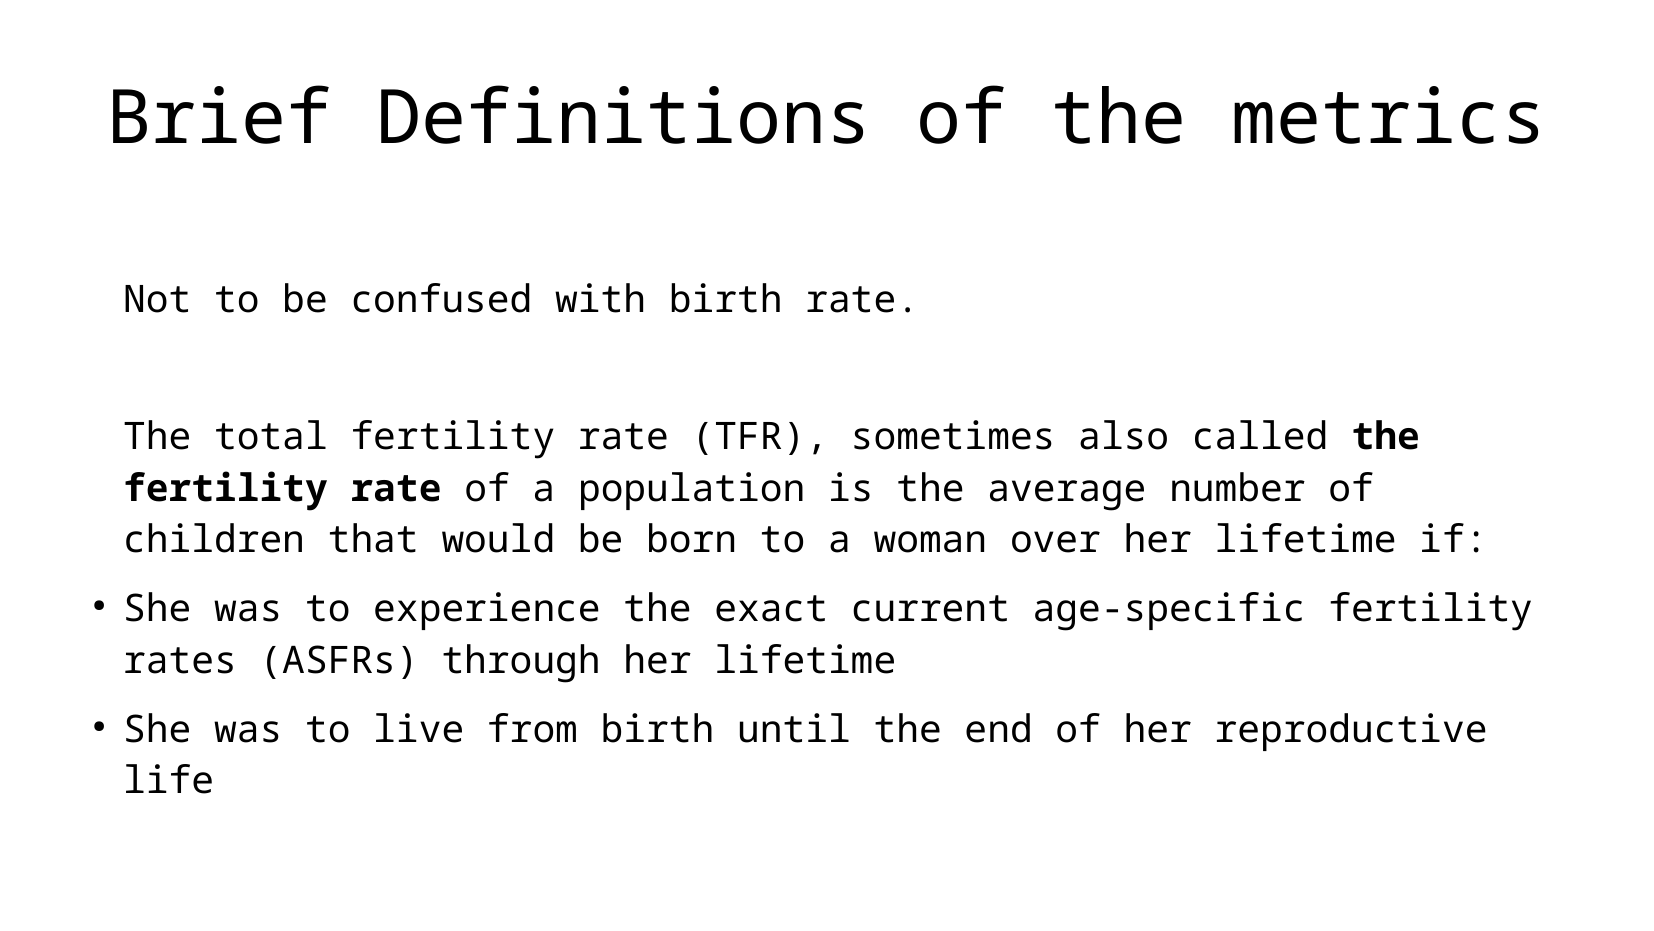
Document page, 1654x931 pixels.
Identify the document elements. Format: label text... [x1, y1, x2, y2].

list Not to be confused with birth rate. The total fertility rate (TFR), sometimes also called the fertility rate of a population is the average number of children that would be born to a woman over her lifetime if: She was to experience the exact current age-specific fertility rates (ASFRs) through her lifetime She was to live from birth until the end of her reproductive life [82, 271, 1571, 812]
title Brief Definitions of the metrics [82, 37, 1571, 193]
